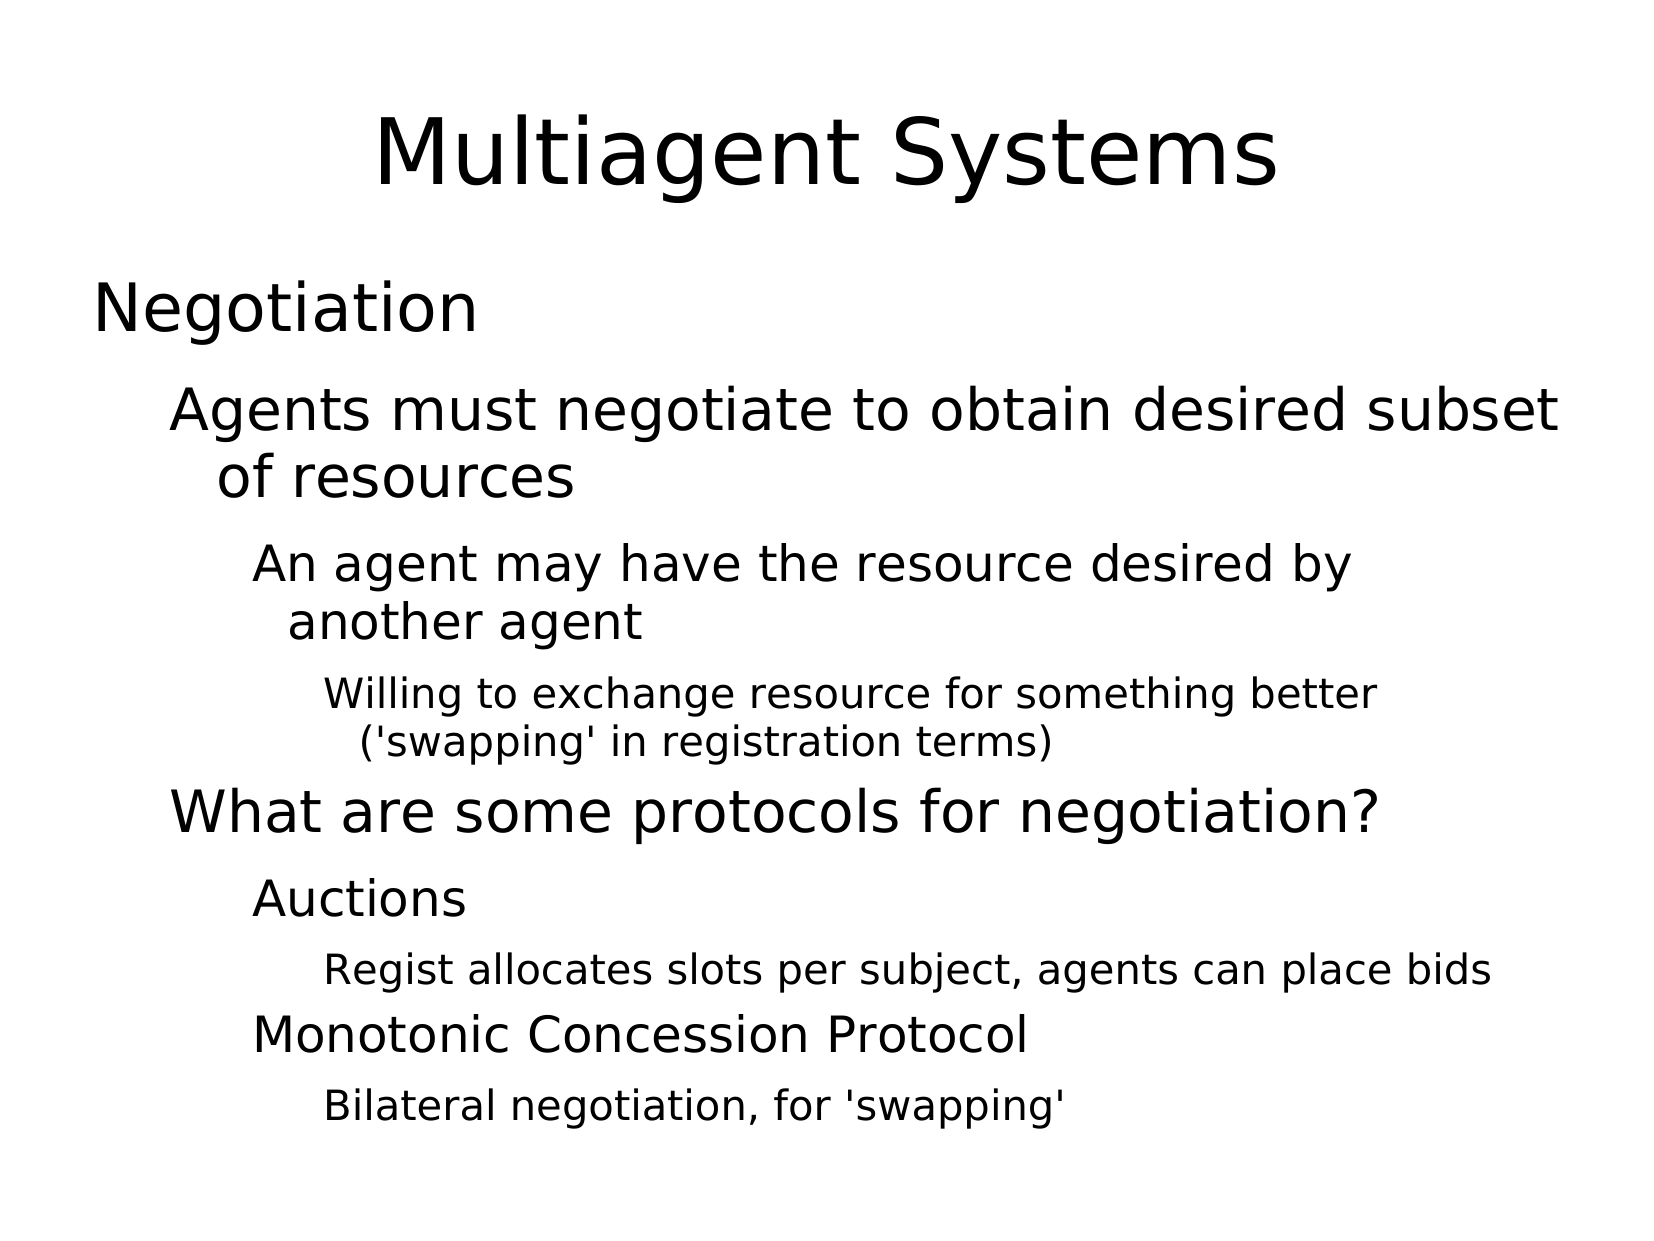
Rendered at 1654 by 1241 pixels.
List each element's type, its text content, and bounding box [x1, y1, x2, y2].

list Negotiation Agents must negotiate to obtain desired subset of resources An agent may have the resource desired by another agent Willing to exchange resource for something better ('swapping' in registration terms) What are some protocols for negotiation? Auctions Regist allocates slots per subject, agents can place bids Monotonic Concession Protocol Bilateral negotiation, for 'swapping' [75, 268, 1564, 1163]
title Multiagent Systems [82, 49, 1571, 257]
